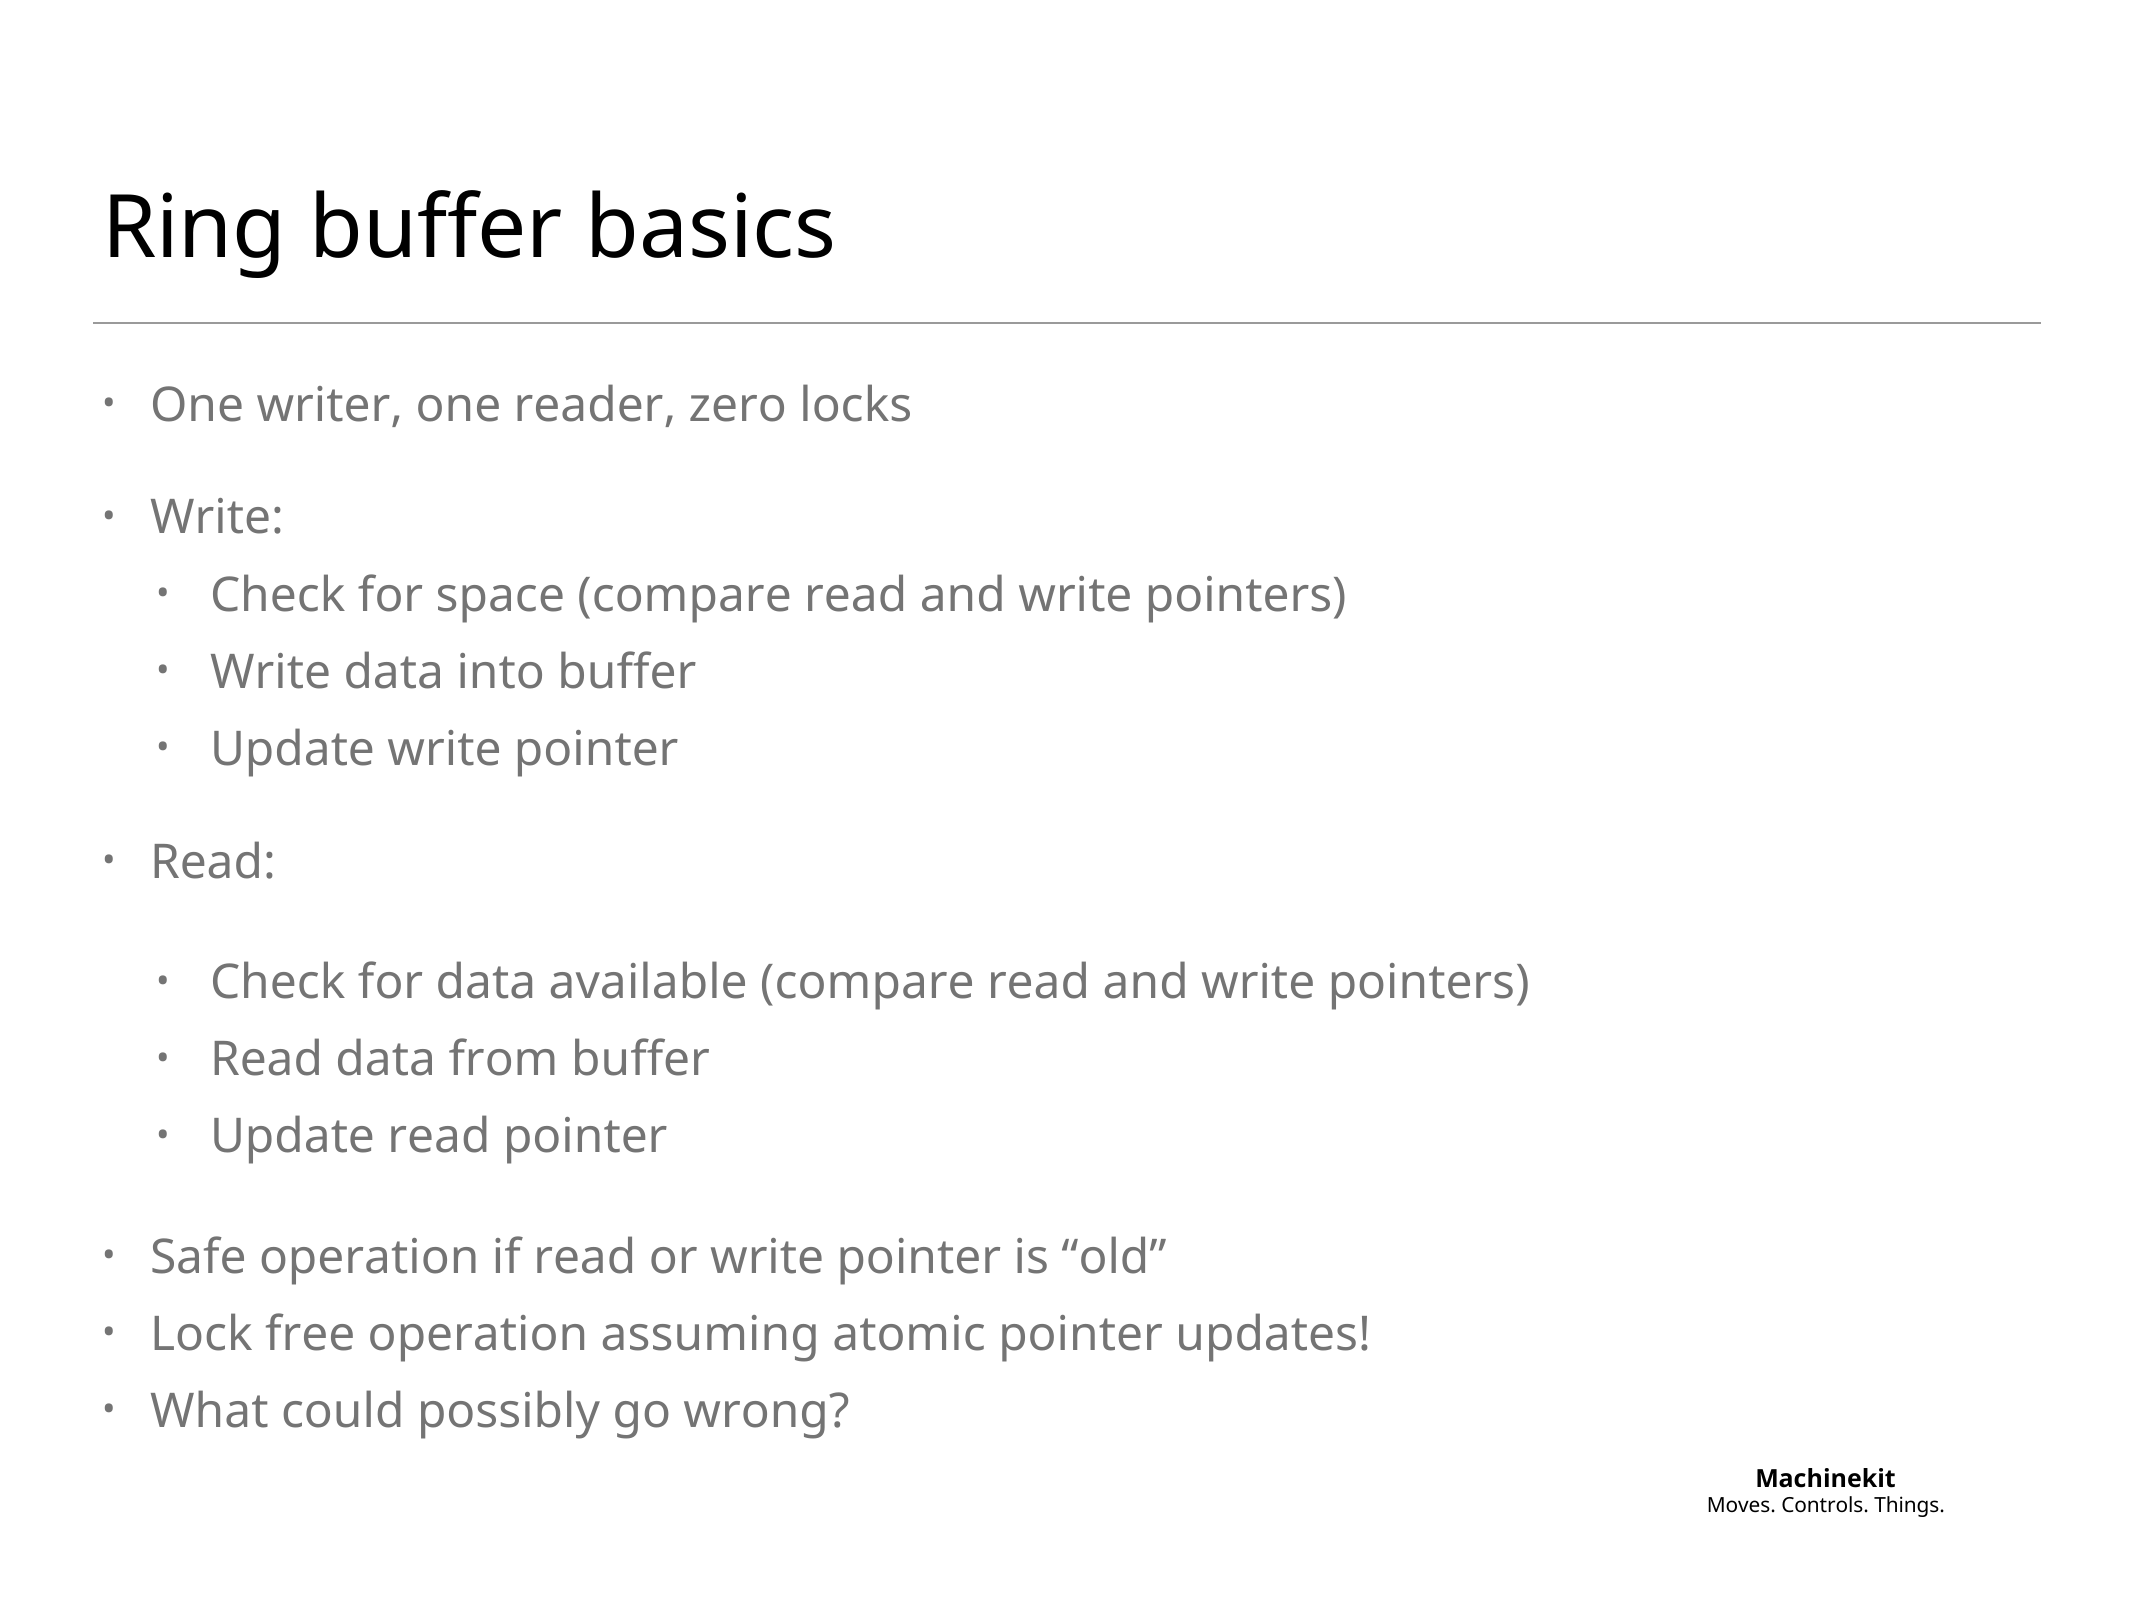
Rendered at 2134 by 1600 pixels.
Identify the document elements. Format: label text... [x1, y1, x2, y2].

title Ring buffer basics [93, 54, 2040, 284]
list One writer, one reader, zero locks Write: Check for space (compare read and write pointers) Write data into buffer Update write pointer Read: Check for data available (compare read and write pointers) Read data from buffer Update read pointer Safe operation if read or write pointer is “old” Lock free operation assuming atomic pointer updates! What could possibly go wrong? [93, 364, 2040, 1459]
